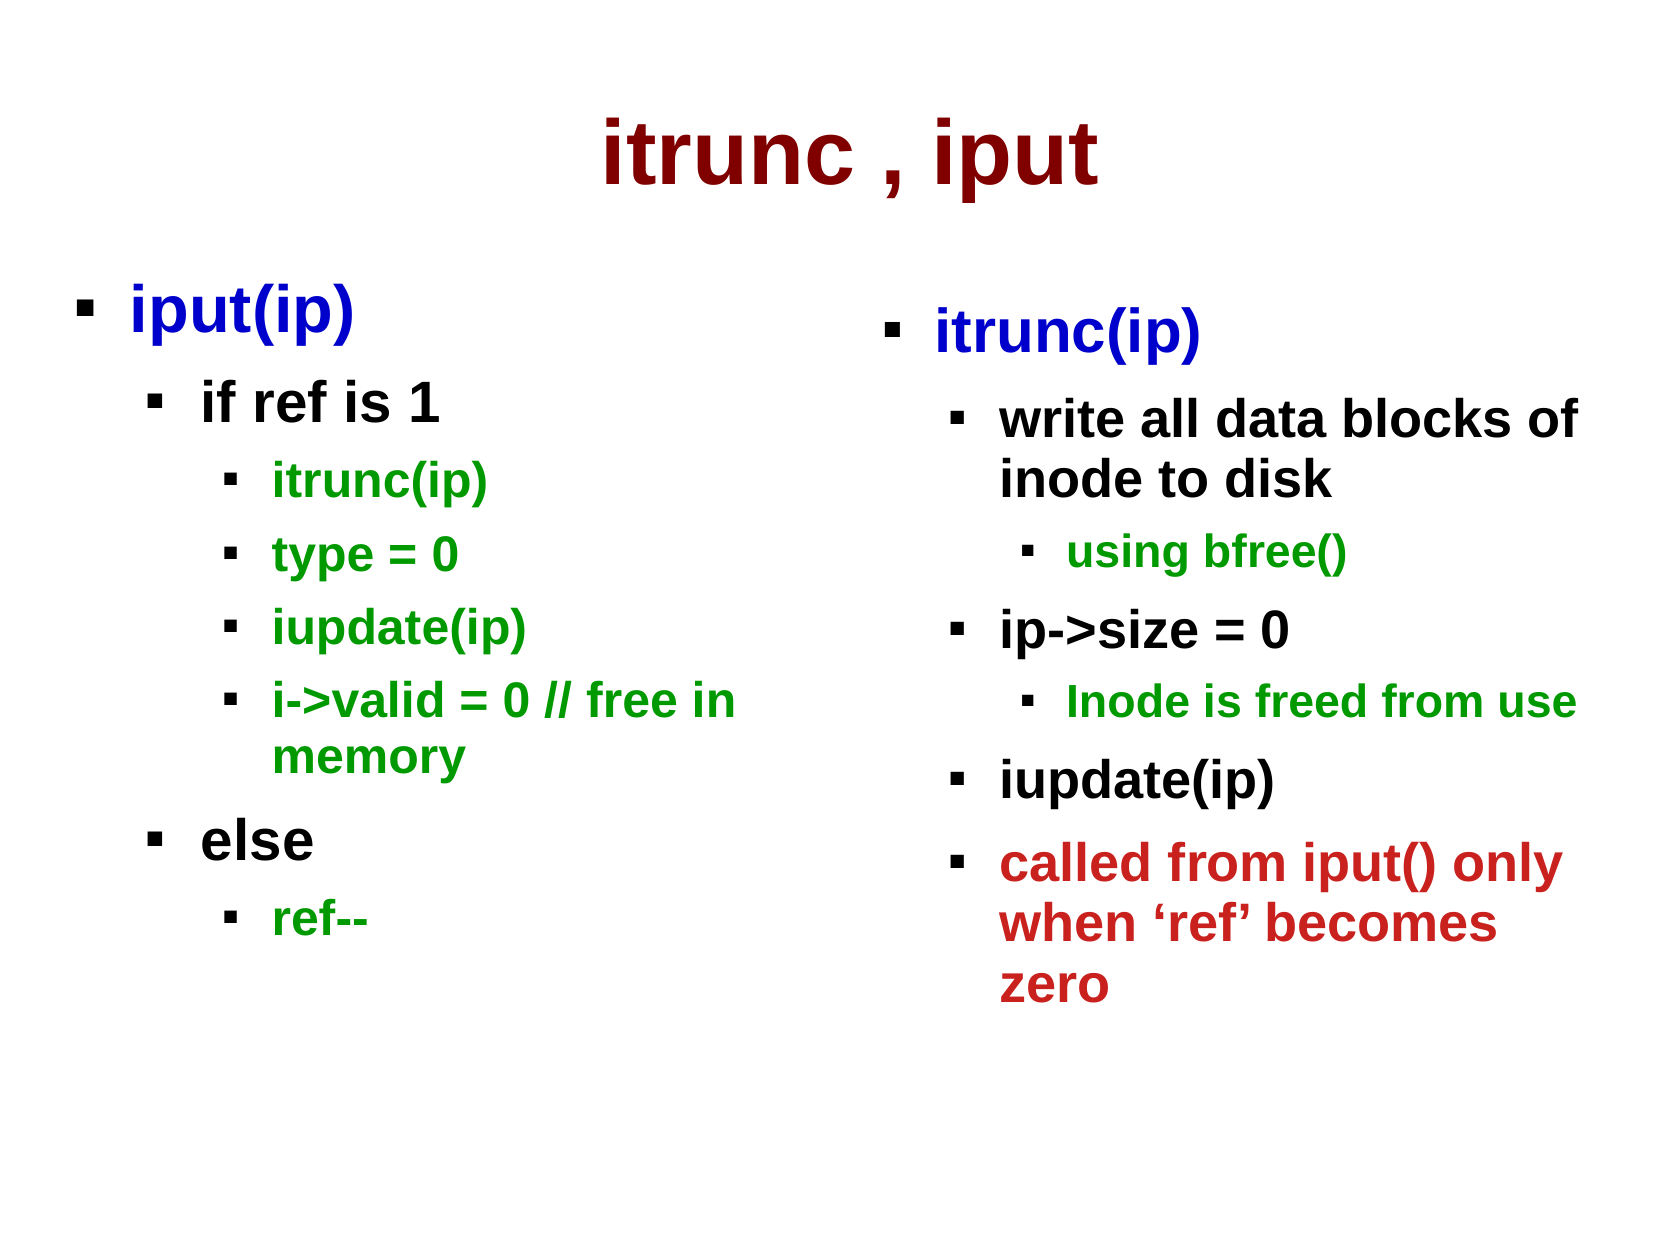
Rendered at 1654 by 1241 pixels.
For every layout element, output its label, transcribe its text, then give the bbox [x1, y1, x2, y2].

list itrunc(ip) write all data blocks of inode to disk using bfree() ip->size = 0 Inode is freed from use iupdate(ip) called from iput() only when ‘ref’ becomes zero [868, 296, 1595, 1016]
title itrunc , iput [106, 49, 1595, 257]
list iput(ip) if ref is 1 itrunc(ip) type = 0 iupdate(ip) i->valid = 0 // free in memory else ref-- [59, 271, 786, 991]
